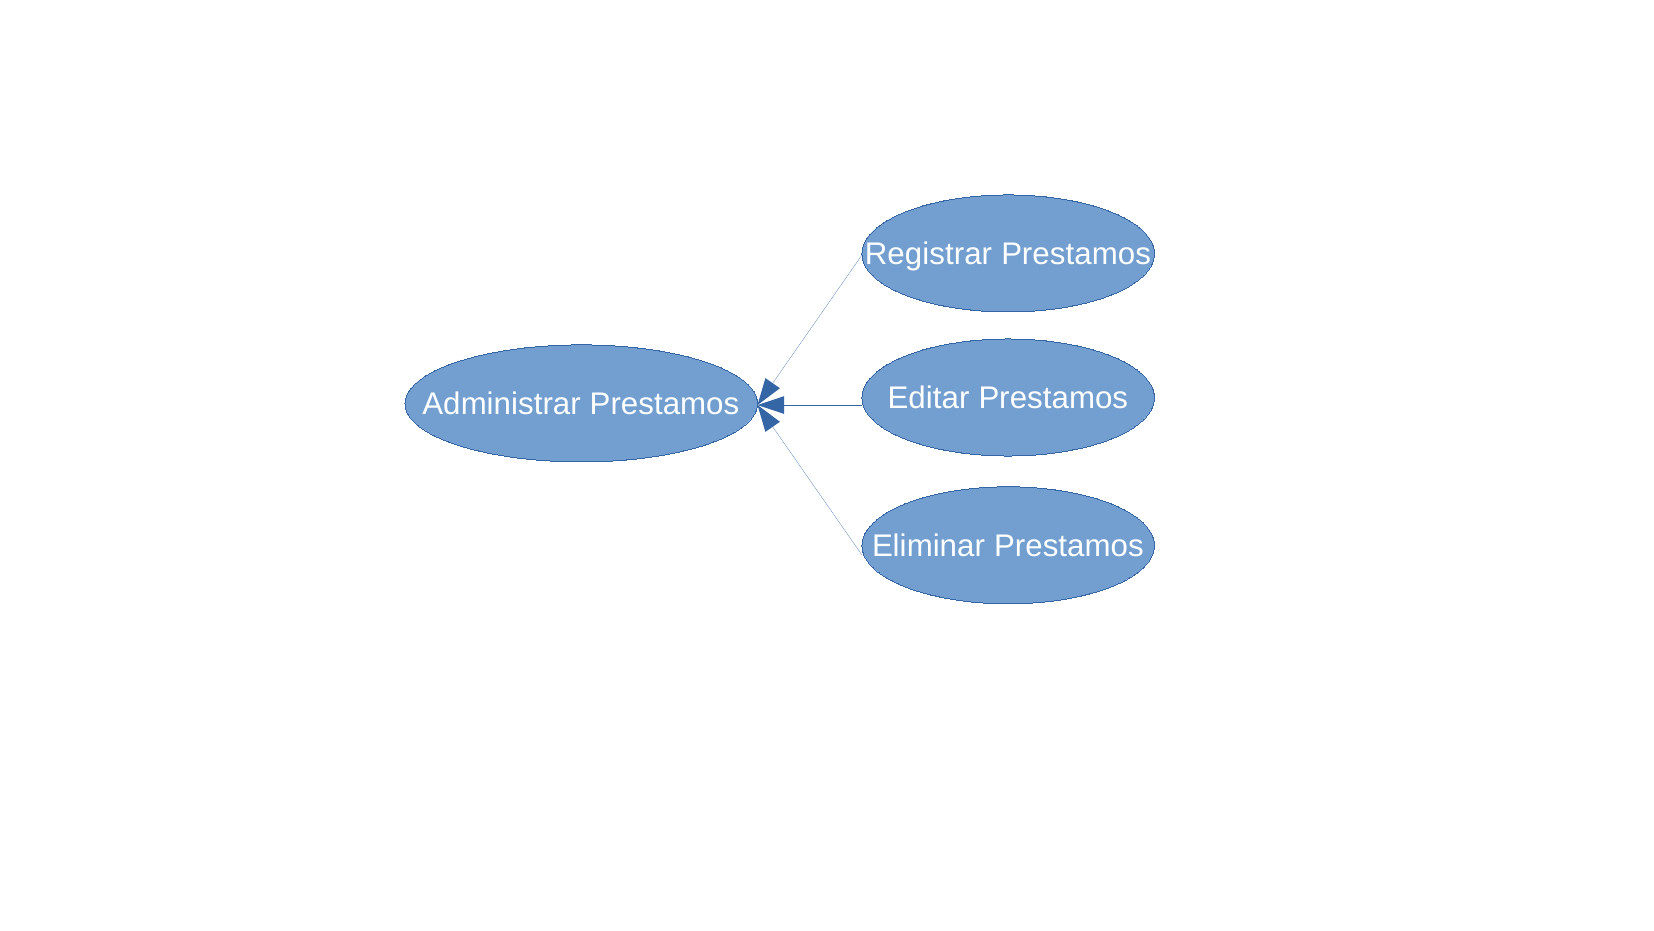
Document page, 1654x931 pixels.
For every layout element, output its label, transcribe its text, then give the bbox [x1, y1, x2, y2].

text_box Eliminar Prestamos [861, 486, 1155, 604]
text_box Editar Prestamos [861, 338, 1155, 457]
text_box Registrar Prestamos [861, 194, 1155, 312]
text_box Administrar Prestamos [404, 344, 758, 462]
